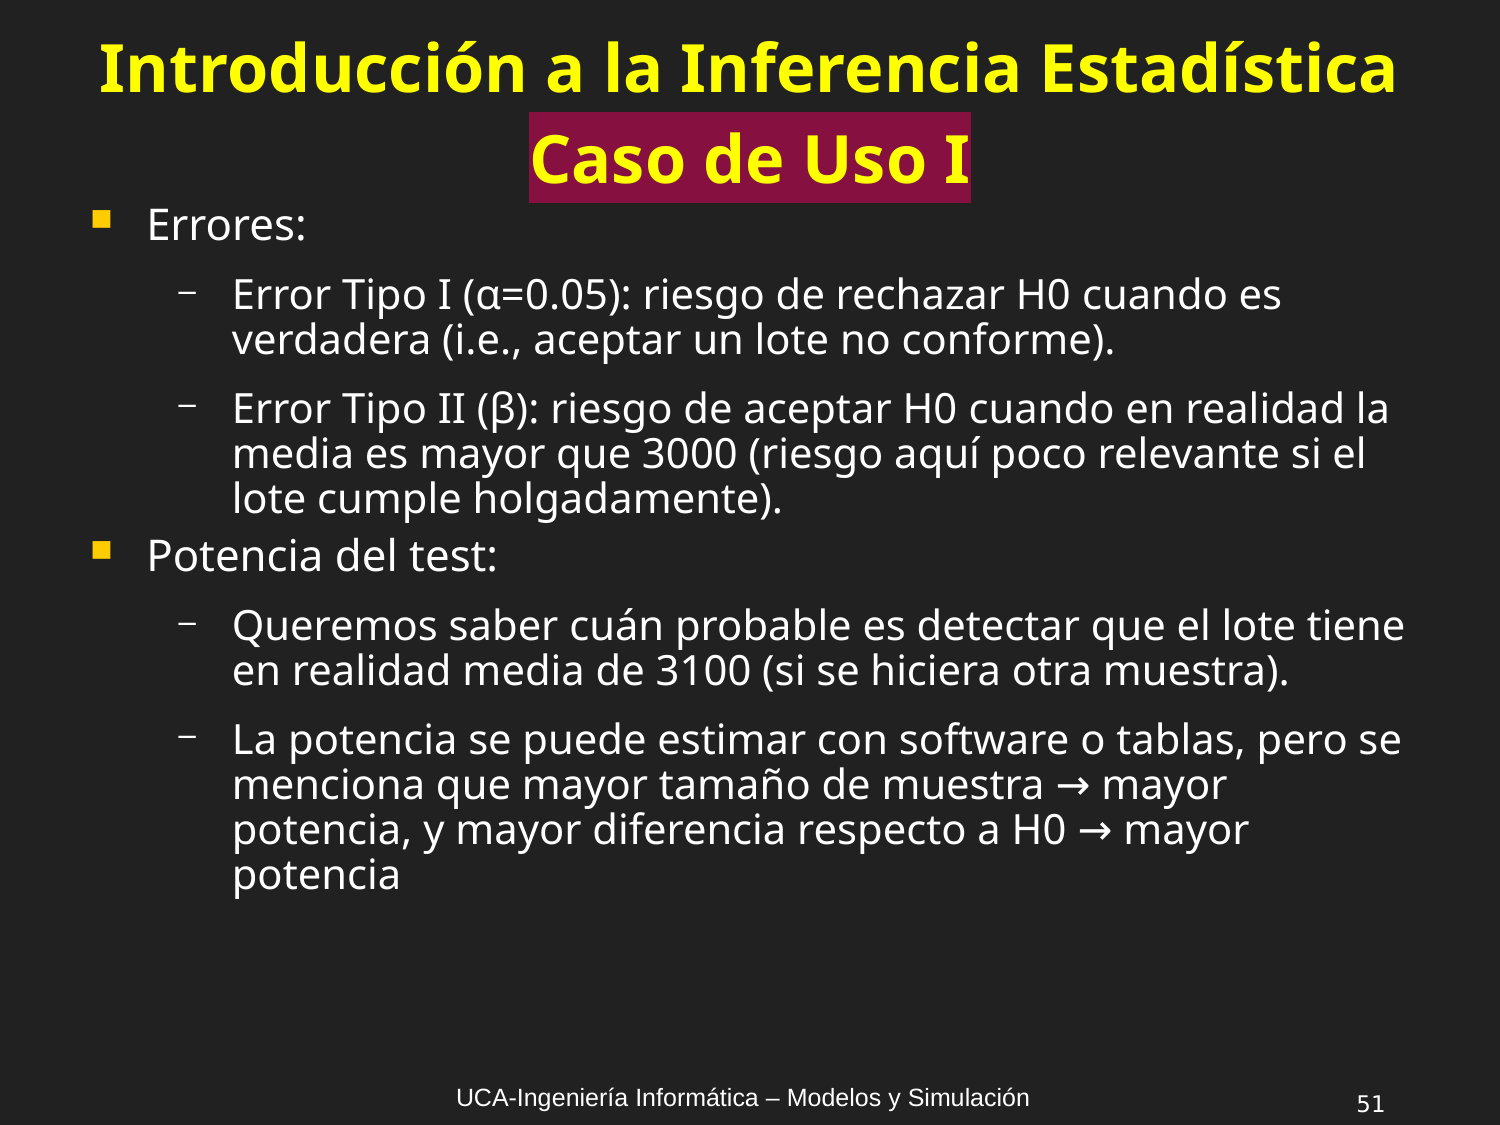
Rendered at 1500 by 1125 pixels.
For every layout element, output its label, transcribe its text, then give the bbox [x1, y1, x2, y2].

title Introducción a la Inferencia Estadística Caso de Uso I [75, 37, 1426, 188]
list Errores: Error Tipo I (α=0.05): riesgo de rechazar H0​ cuando es verdadera (i.e., aceptar un lote no conforme). Error Tipo II (β): riesgo de aceptar H0​ cuando en realidad la media es mayor que 3000 (riesgo aquí poco relevante si el lote cumple holgadamente). Potencia del test: Queremos saber cuán probable es detectar que el lote tiene en realidad media de 3100 (si se hiciera otra muestra). La potencia se puede estimar con software o tablas, pero se menciona que mayor tamaño de muestra → mayor potencia, y mayor diferencia respecto a H0​ → mayor potencia [75, 195, 1426, 1051]
